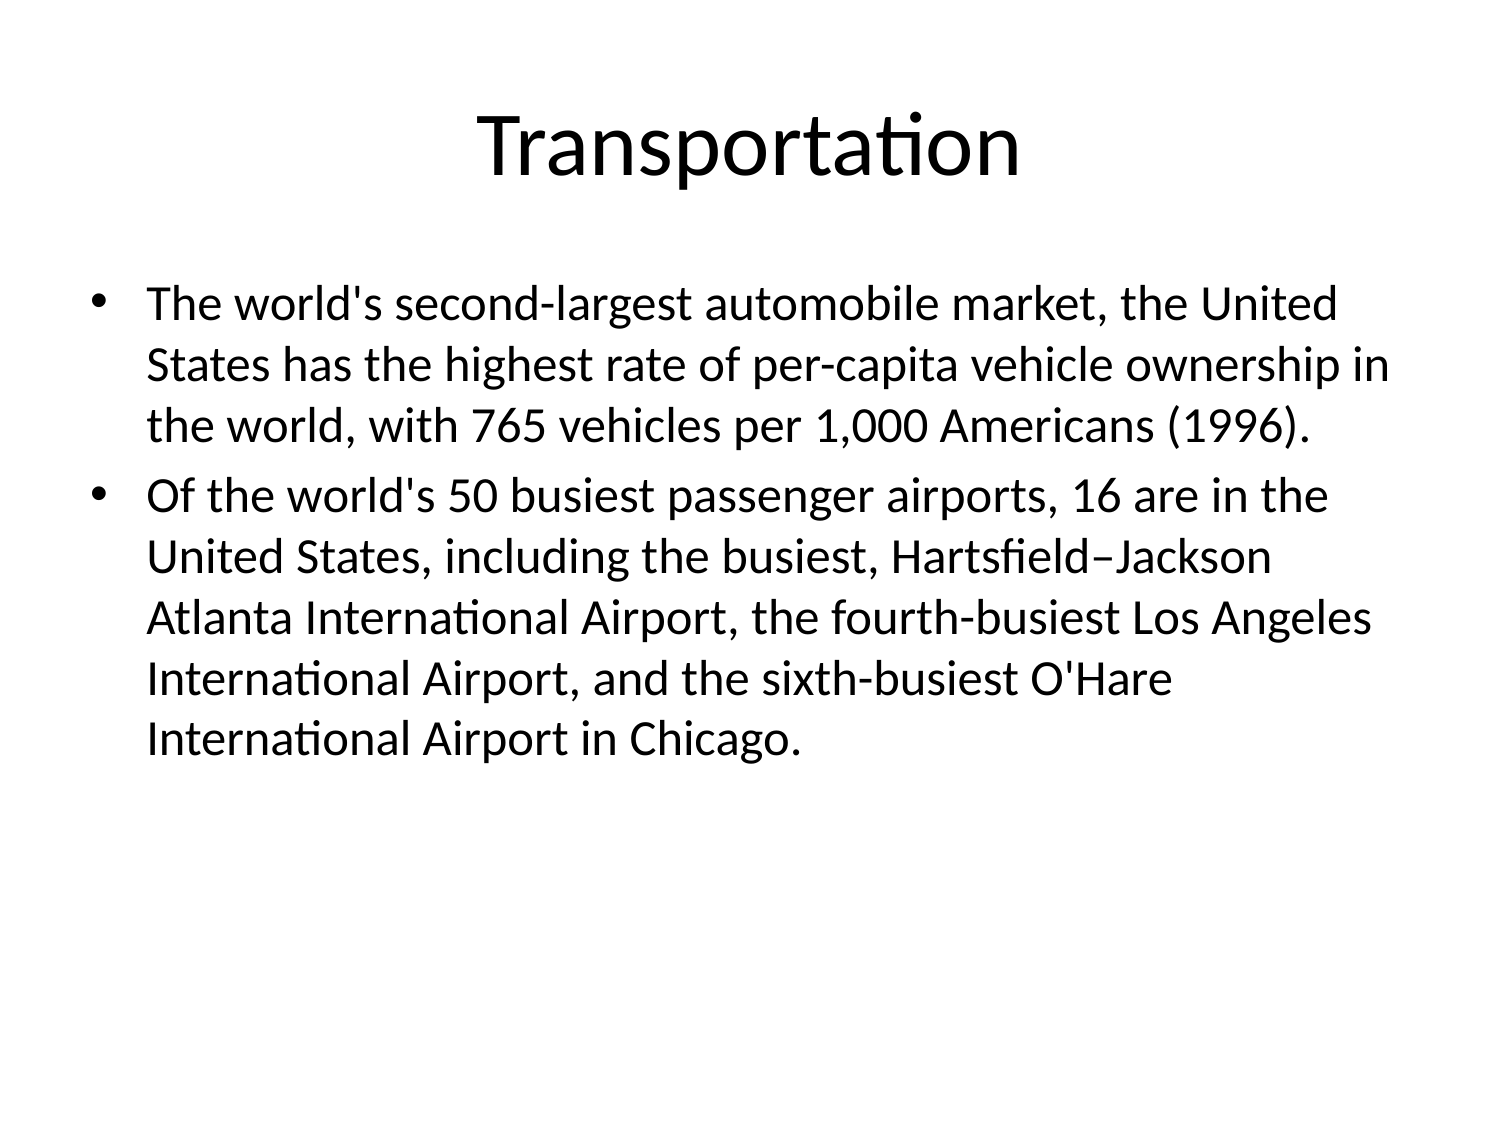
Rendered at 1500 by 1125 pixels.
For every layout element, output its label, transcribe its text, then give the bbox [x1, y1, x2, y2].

title Transportation [75, 45, 1425, 233]
list The world's second-largest automobile market, the United States has the highest rate of per-capita vehicle ownership in the world, with 765 vehicles per 1,000 Americans (1996). Of the world's 50 busiest passenger airports, 16 are in the United States, including the busiest, Hartsfield–Jackson Atlanta International Airport, the fourth-busiest Los Angeles International Airport, and the sixth-busiest O'Hare International Airport in Chicago. [75, 262, 1425, 1005]
